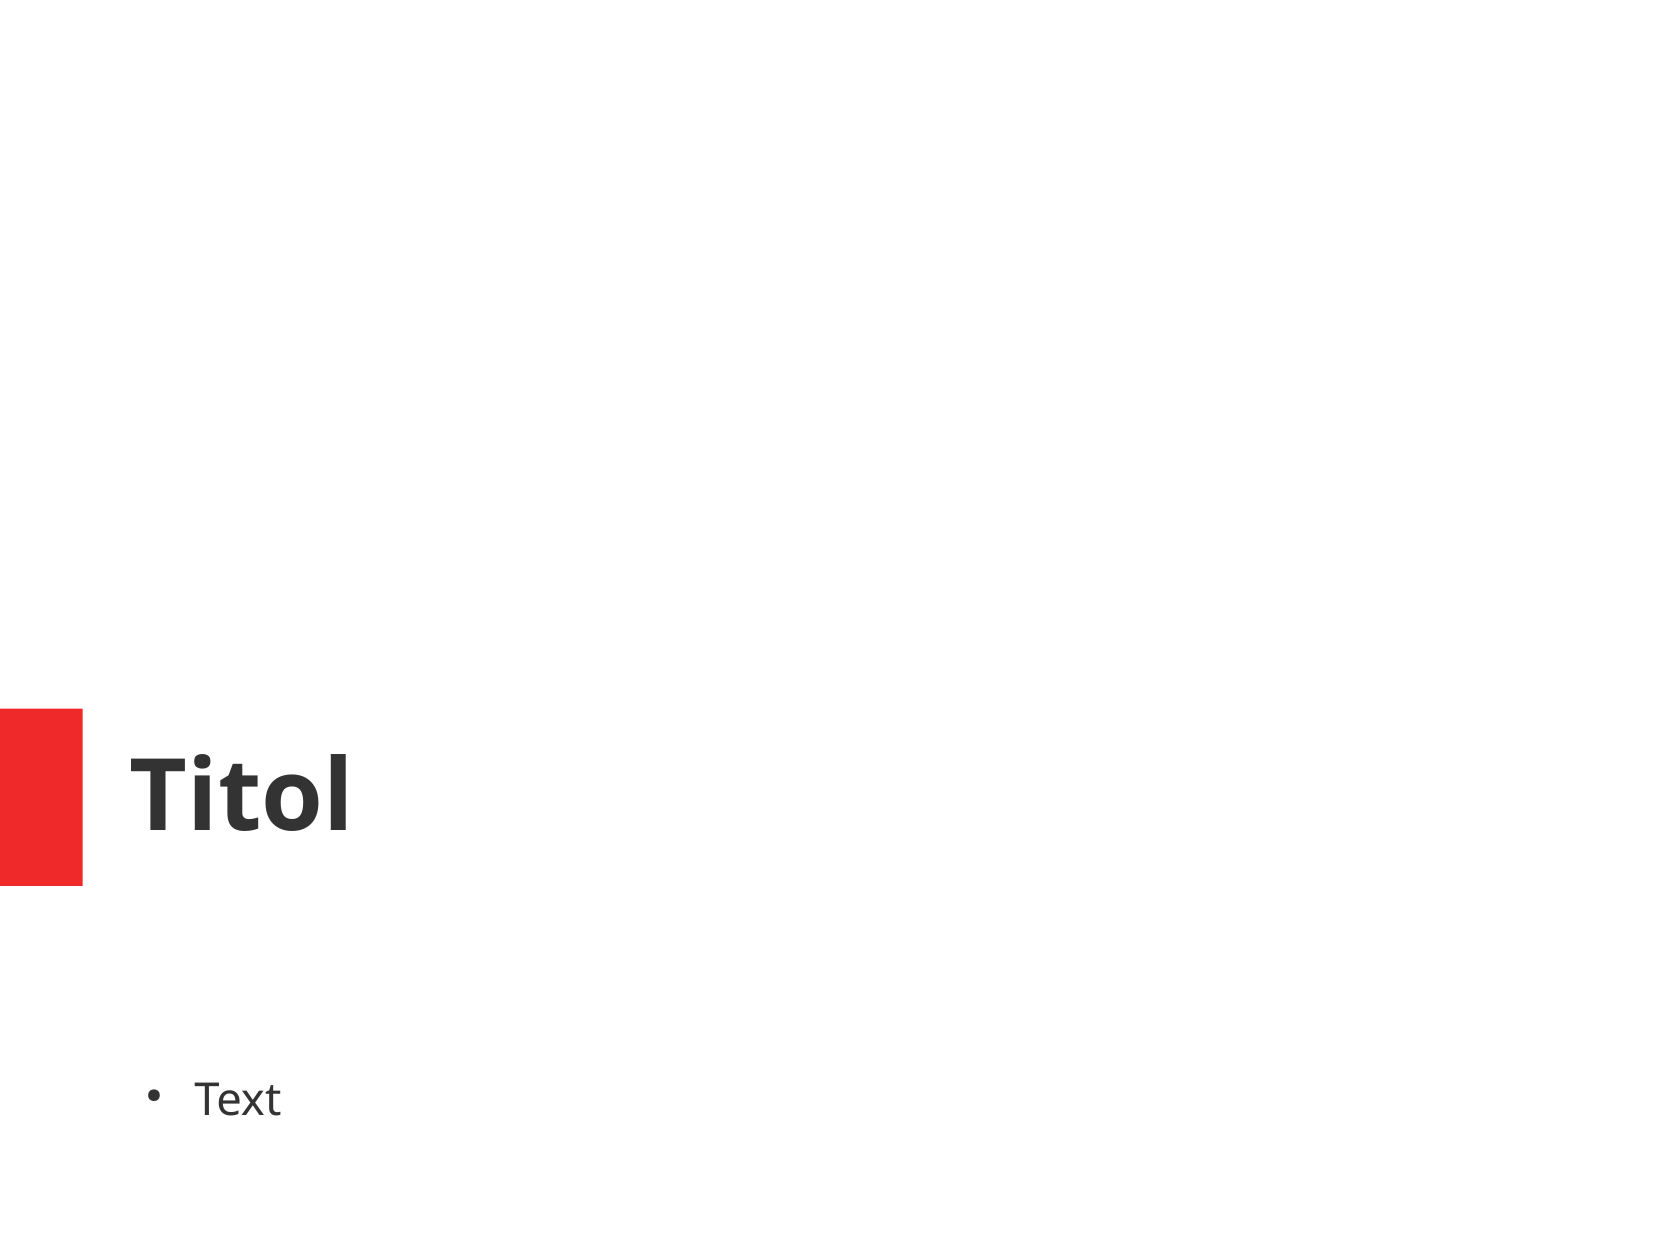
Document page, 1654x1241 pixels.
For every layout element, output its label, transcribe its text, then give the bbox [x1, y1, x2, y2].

list Text [129, 968, 1536, 1130]
title Titol [129, 616, 1536, 966]
